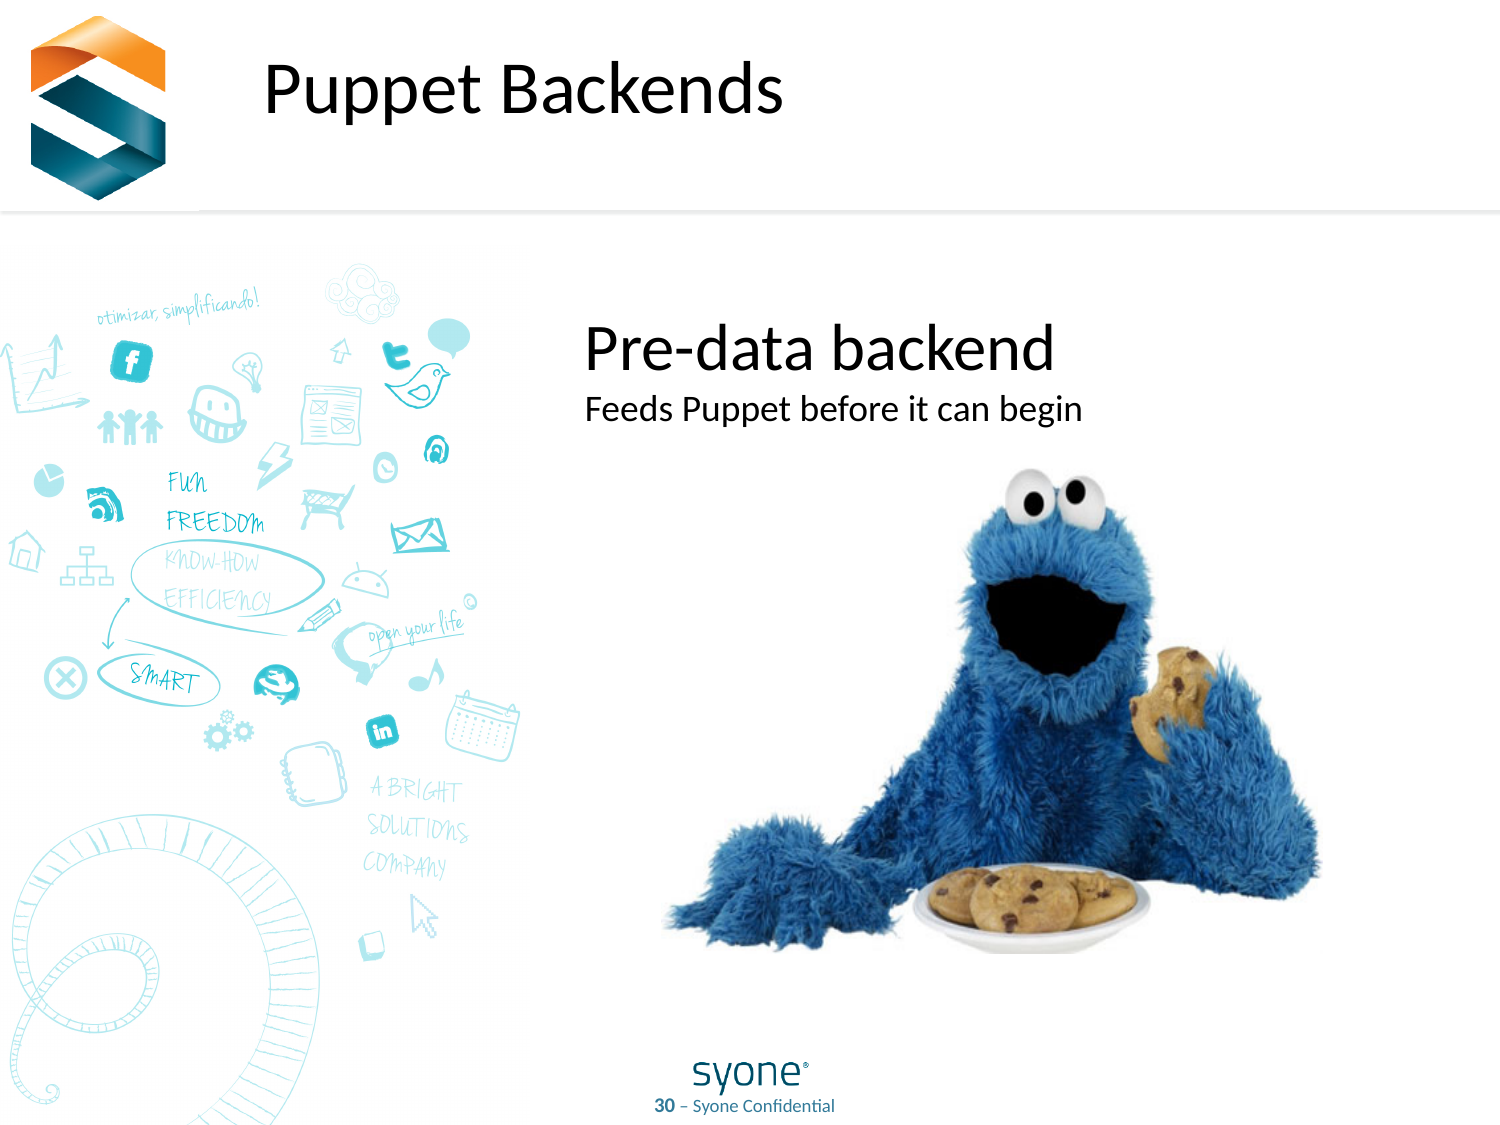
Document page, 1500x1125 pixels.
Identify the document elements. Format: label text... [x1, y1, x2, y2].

title Pre-data backend Feeds Puppet before it can begin [569, 307, 1440, 425]
picture [0, 245, 530, 1125]
picture [0, 0, 1500, 219]
picture [661, 457, 1323, 954]
picture [687, 1056, 813, 1098]
title Puppet Backends [248, 37, 1355, 129]
